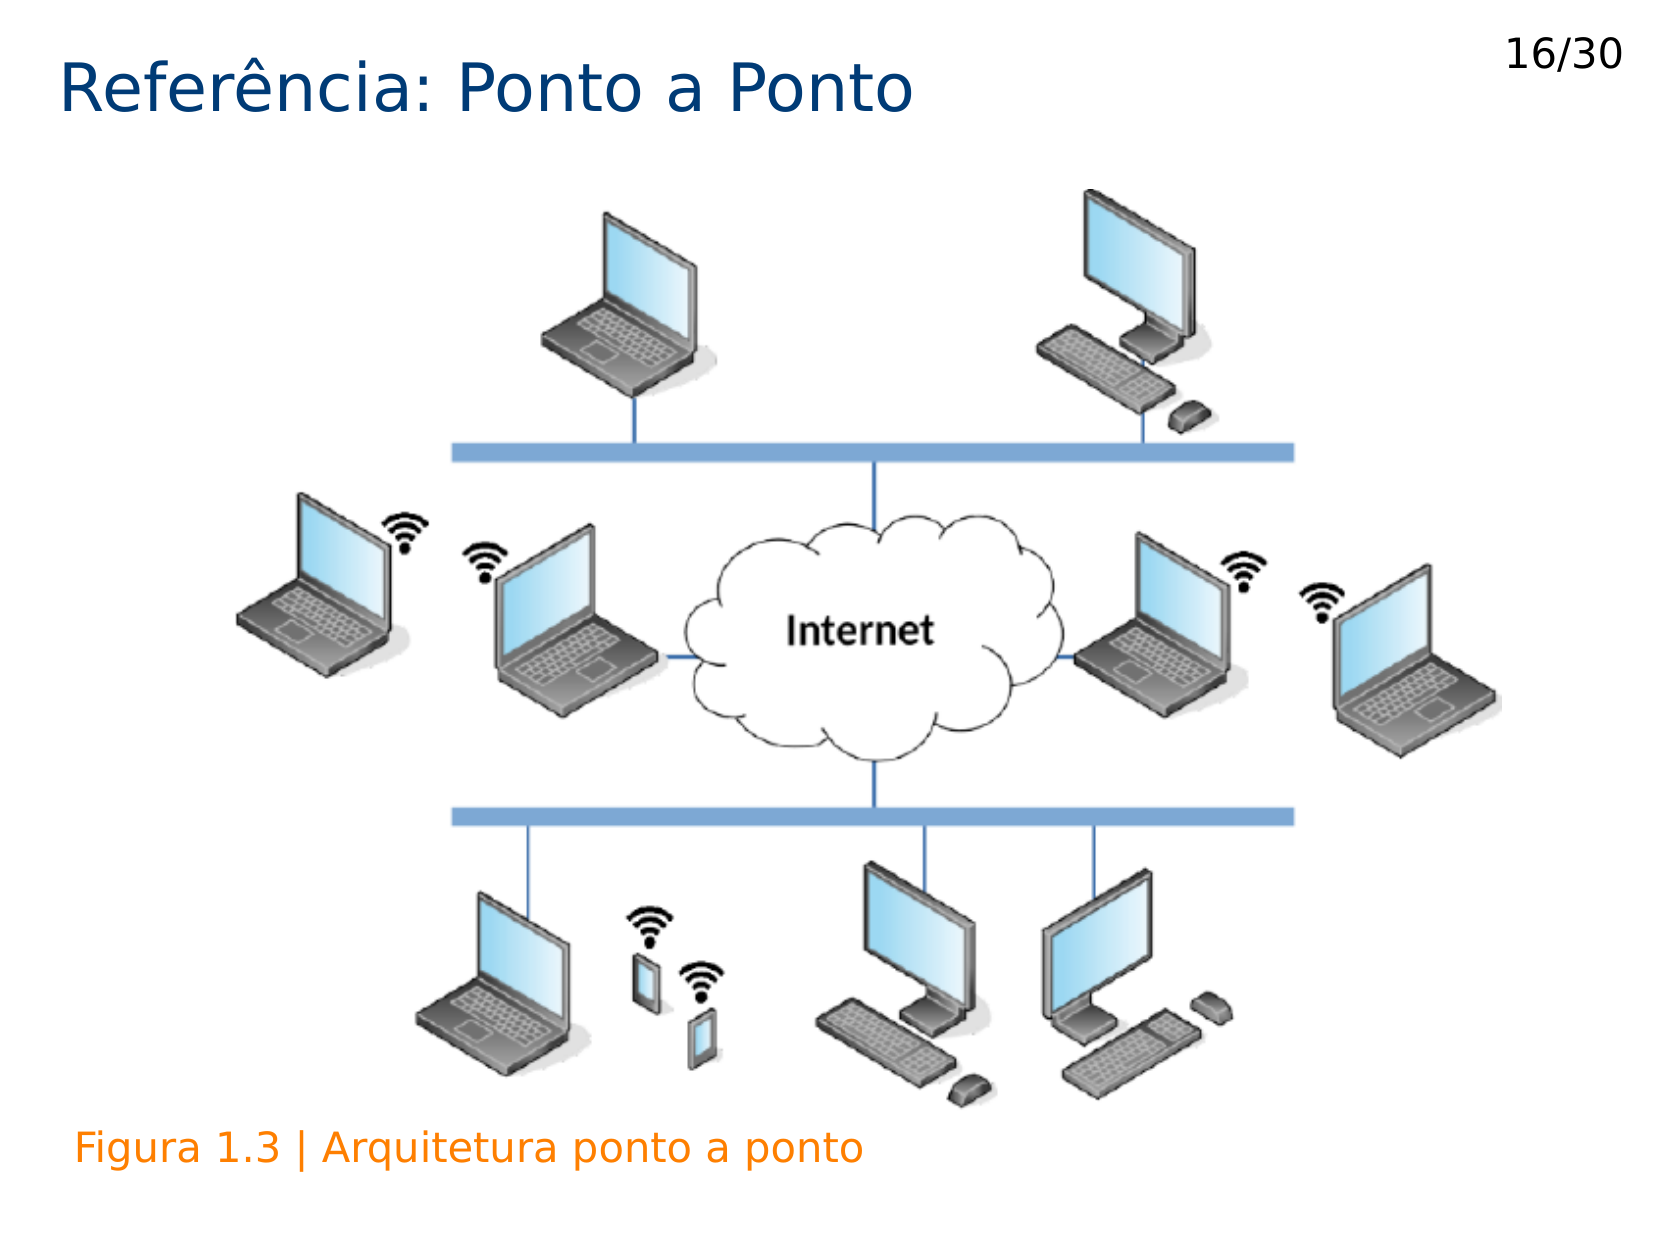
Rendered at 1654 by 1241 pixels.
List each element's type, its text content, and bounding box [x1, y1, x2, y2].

text_box Figura 1.3 | Arquitetura ponto a ponto [59, 1116, 1361, 1241]
title Referência: Ponto a Ponto [59, 29, 1506, 148]
picture [235, 189, 1502, 1114]
